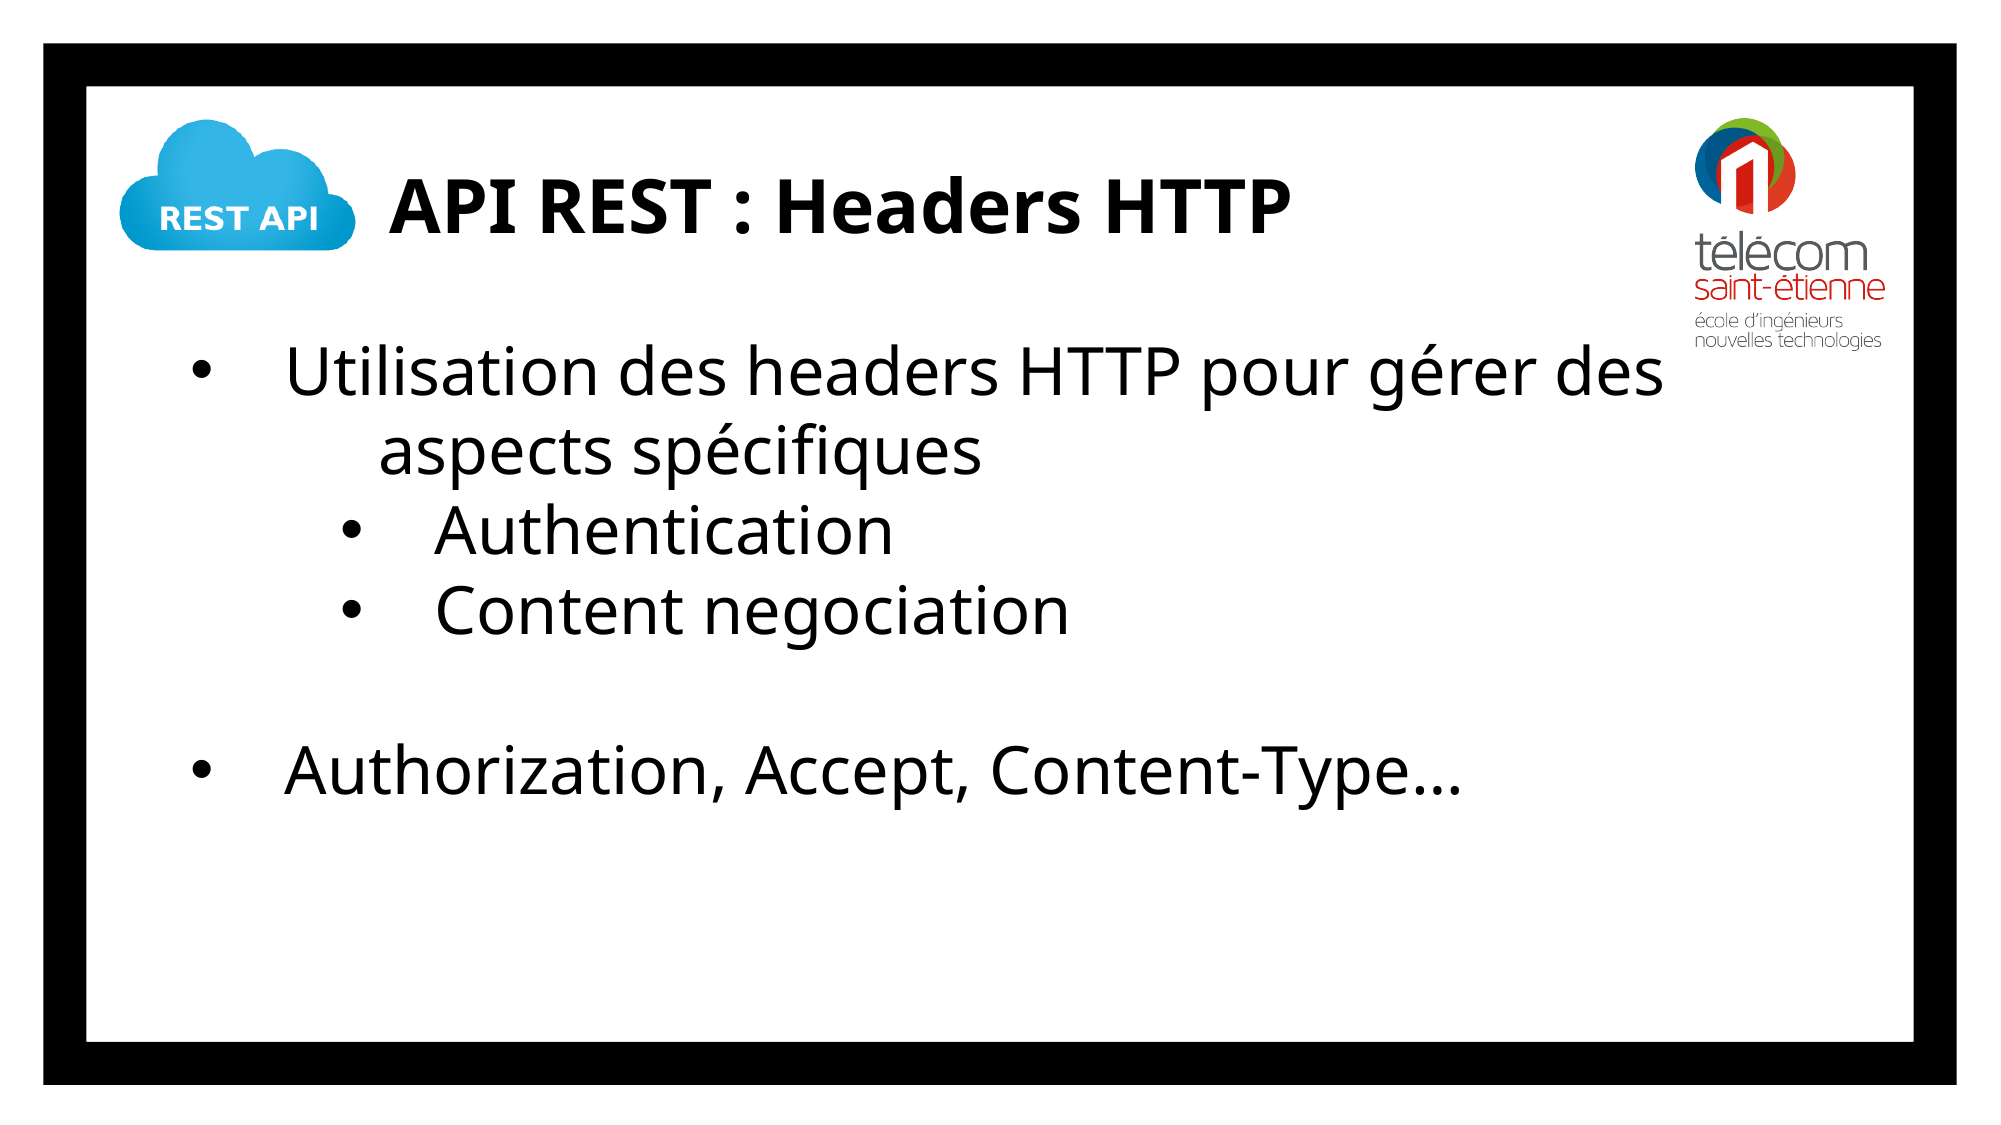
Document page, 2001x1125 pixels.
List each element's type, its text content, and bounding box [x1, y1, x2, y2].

title API REST : Headers HTTP [369, 138, 1695, 304]
picture [1695, 118, 1885, 351]
text_box Utilisation des headers HTTP pour gérer des aspects spécifiques Authentication Content negociation Authorization, Accept, Content-Type… [175, 320, 1881, 1003]
picture [117, 118, 357, 254]
